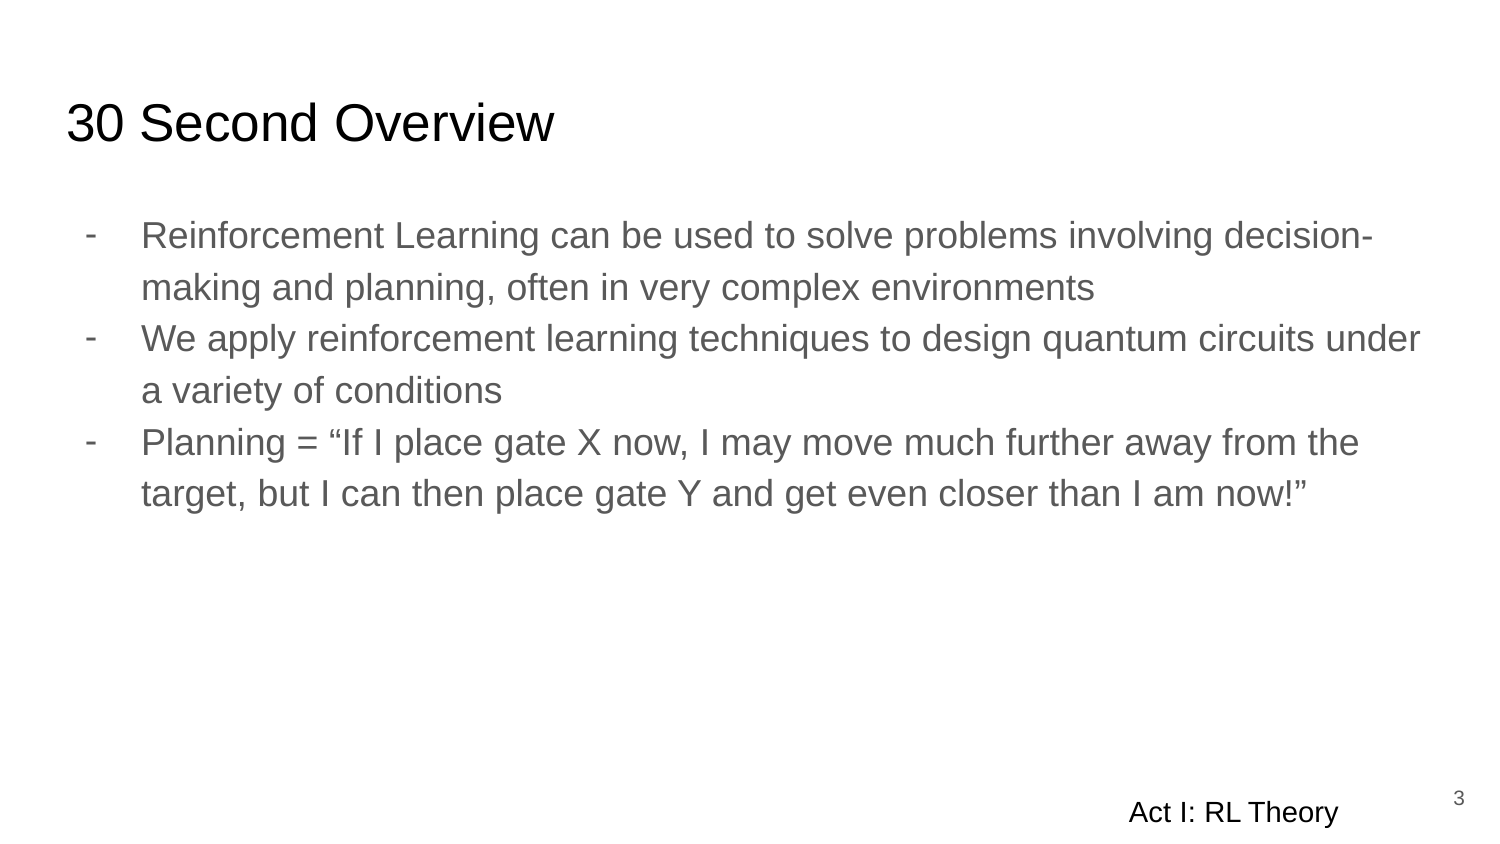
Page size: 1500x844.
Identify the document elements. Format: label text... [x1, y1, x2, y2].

list Reinforcement Learning can be used to solve problems involving decision-making and planning, often in very complex environments We apply reinforcement learning techniques to design quantum circuits under a variety of conditions Planning = “If I place gate X now, I may move much further away from the target, but I can then place gate Y and get even closer than I am now!” [51, 189, 1449, 750]
title 30 Second Overview [51, 72, 1449, 167]
slide_number <number> [1389, 764, 1480, 830]
text_box Act I: RL Theory [1114, 778, 1480, 844]
